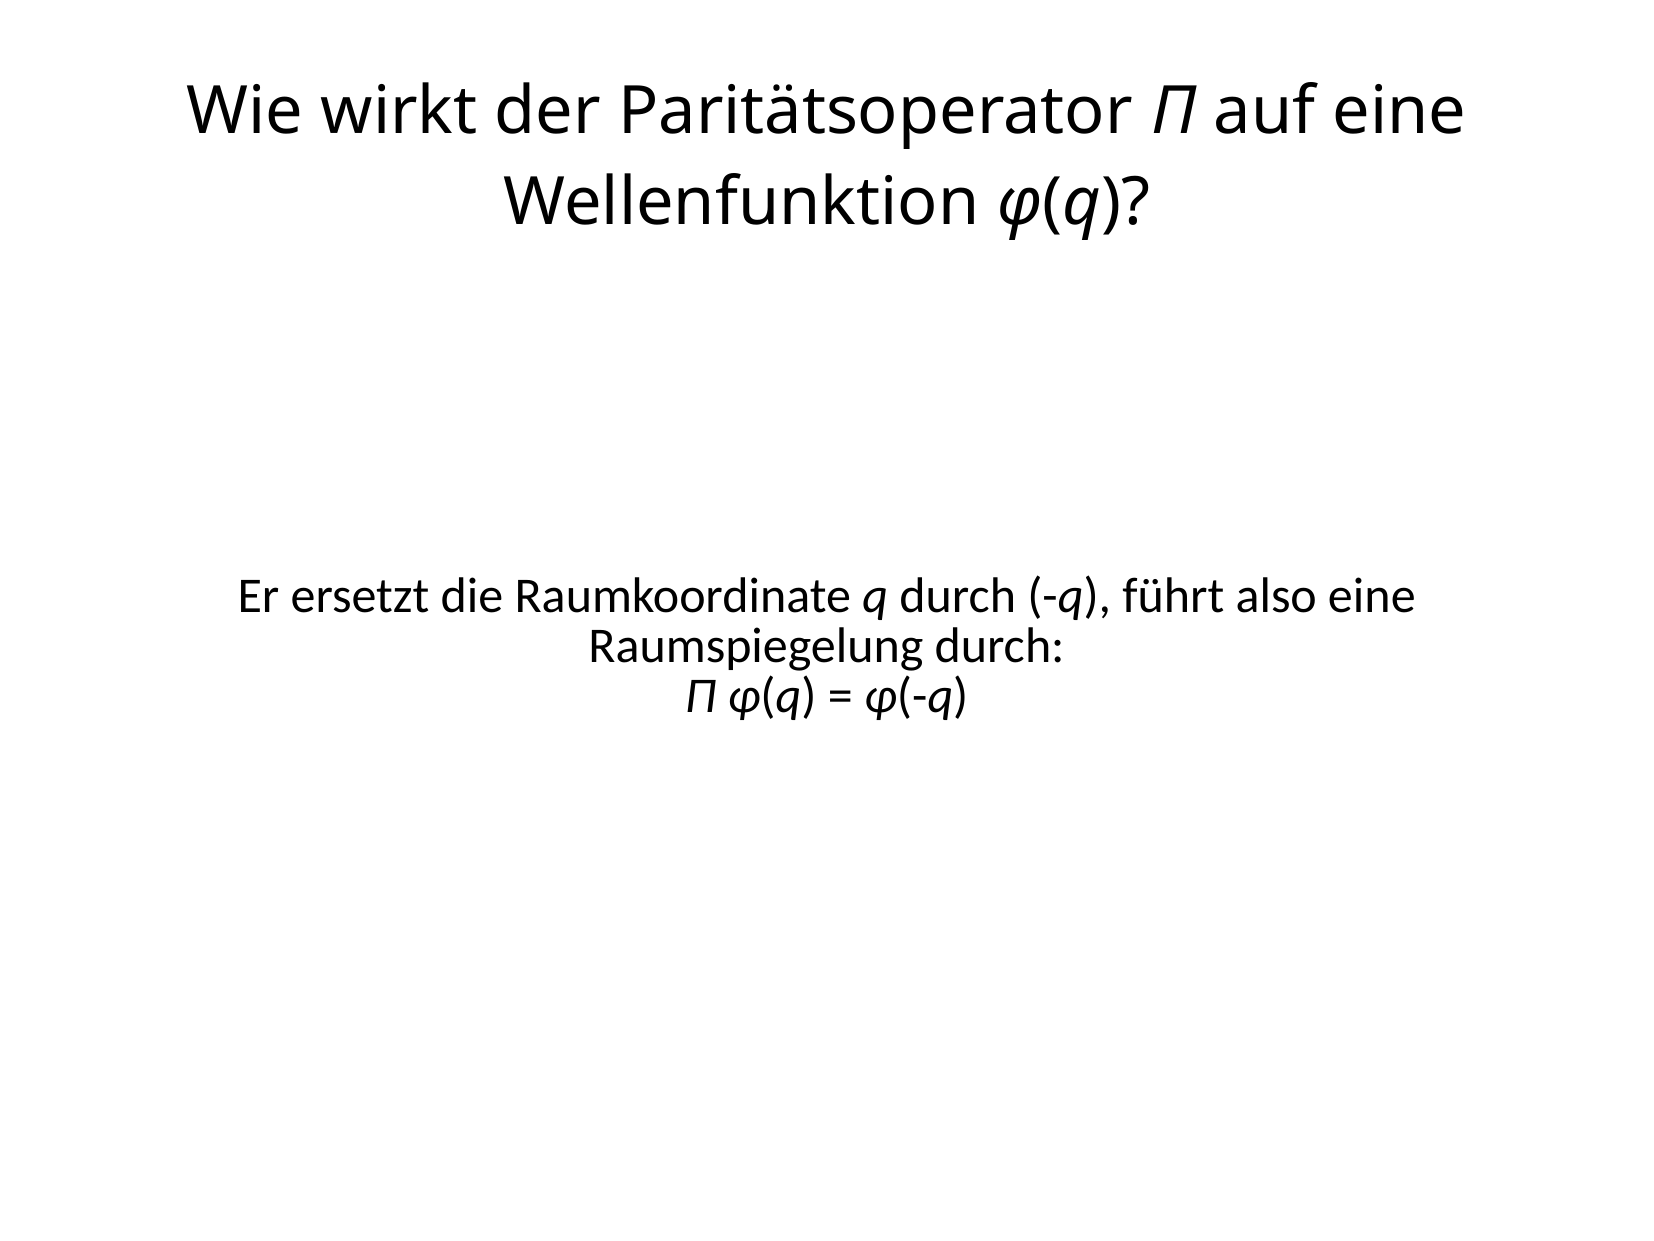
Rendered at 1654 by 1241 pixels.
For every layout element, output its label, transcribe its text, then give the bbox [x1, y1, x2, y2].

title Wie wirkt der Paritätsoperator Π auf eine Wellenfunktion φ(q)? [82, 49, 1571, 257]
subtitle Er ersetzt die Raumkoordinate q durch (-q), führt also eine Raumspiegelung durch: Π φ(q) = φ(-q) [82, 290, 1571, 1010]
